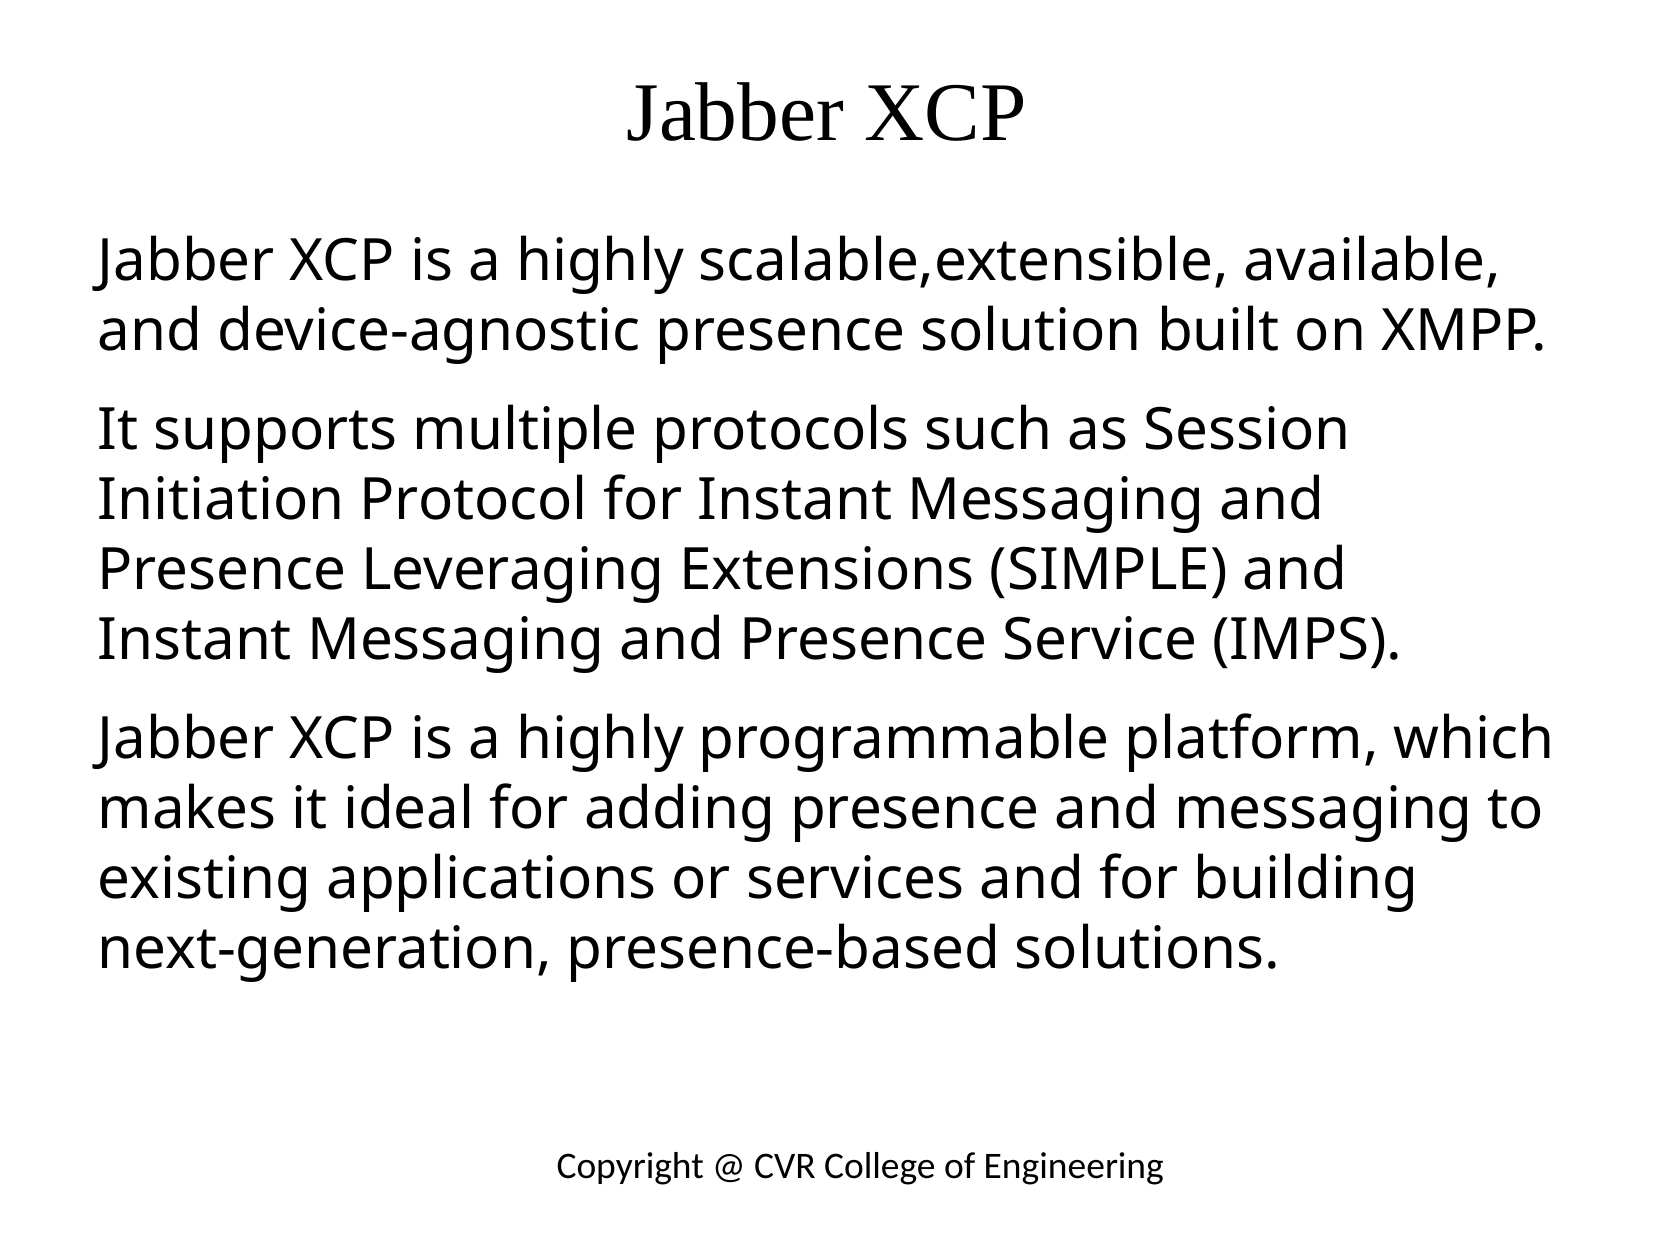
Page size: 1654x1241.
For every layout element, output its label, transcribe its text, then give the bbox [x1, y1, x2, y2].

list Jabber XCP is a highly scalable,extensible, available, and device-agnostic presence solution built on XMPP. It supports multiple protocols such as Session Initiation Protocol for Instant Messaging and Presence Leveraging Extensions (SIMPLE) and Instant Messaging and Presence Service (IMPS). Jabber XCP is a highly programmable platform, which makes it ideal for adding presence and messaging to existing applications or services and for building next-generation, presence-based solutions. [82, 214, 1571, 1085]
title Jabber XCP [82, 49, 1571, 181]
